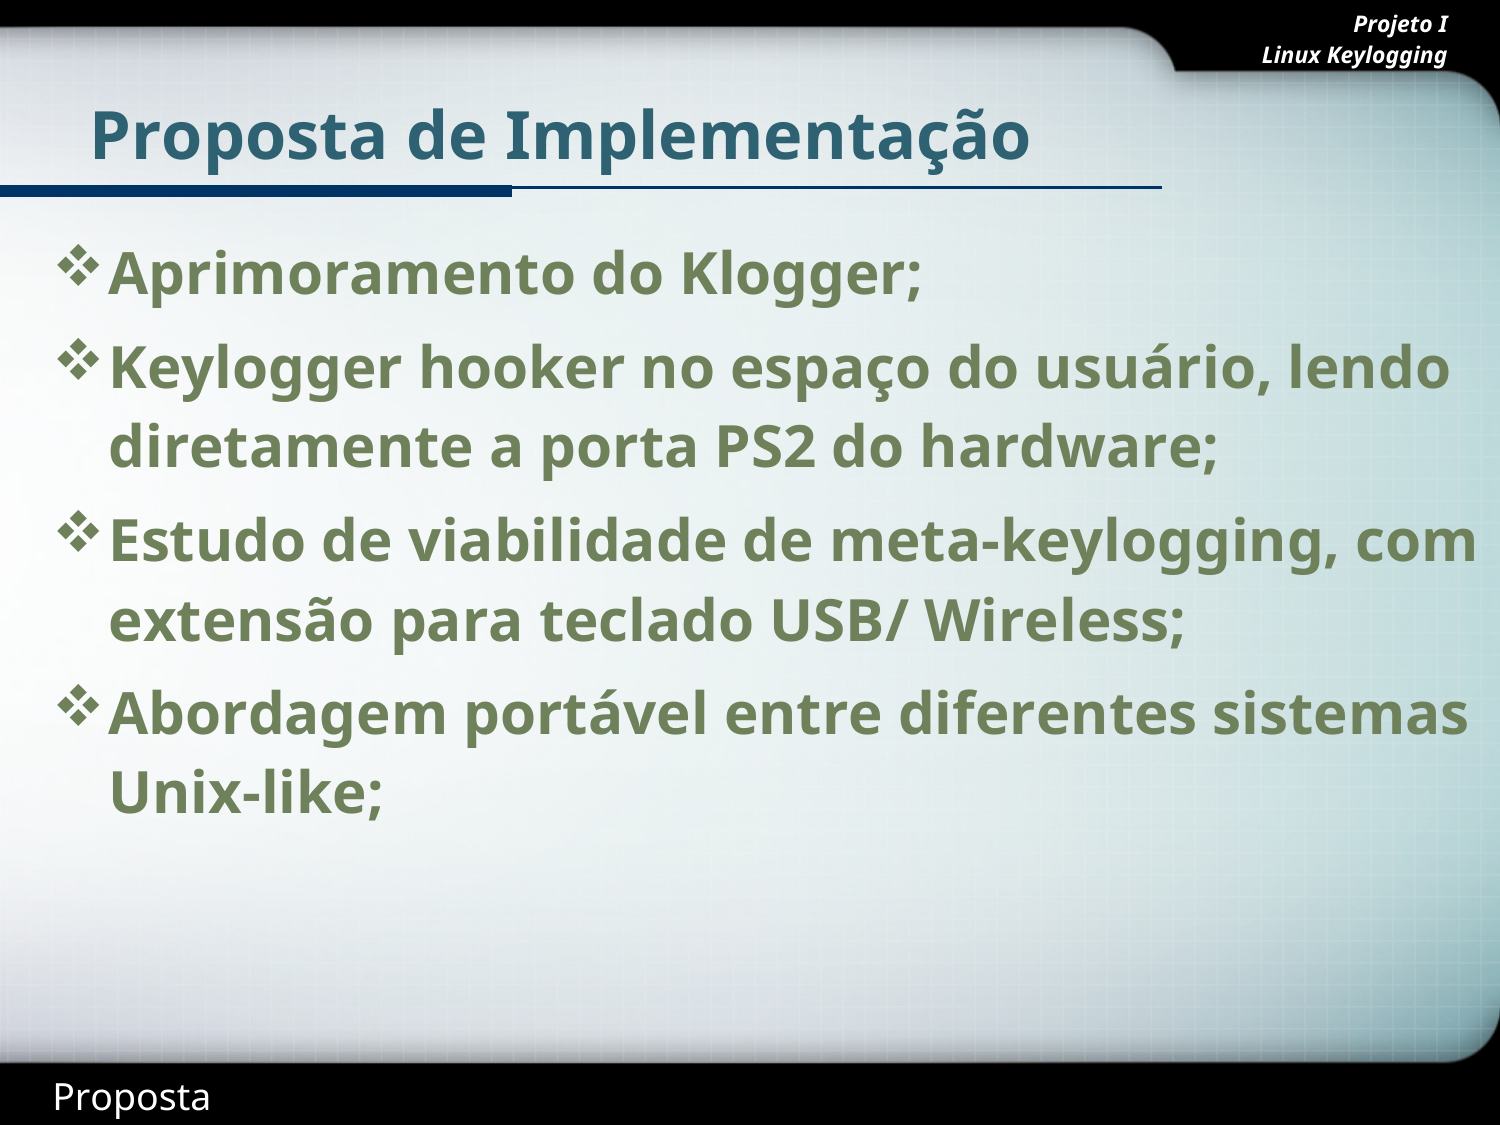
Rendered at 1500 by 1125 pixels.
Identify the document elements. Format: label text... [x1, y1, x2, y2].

picture [0, 0, 1500, 1125]
text_box Proposta [37, 1065, 976, 1125]
title Proposta de Implementação [75, 85, 1338, 182]
list Aprimoramento do Klogger; Keylogger hooker no espaço do usuário, lendo diretamente a porta PS2 do hardware; Estudo de viabilidade de meta-keylogging, com extensão para teclado USB/ Wireless; Abordagem portável entre diferentes sistemas Unix-like; [37, 224, 1500, 976]
